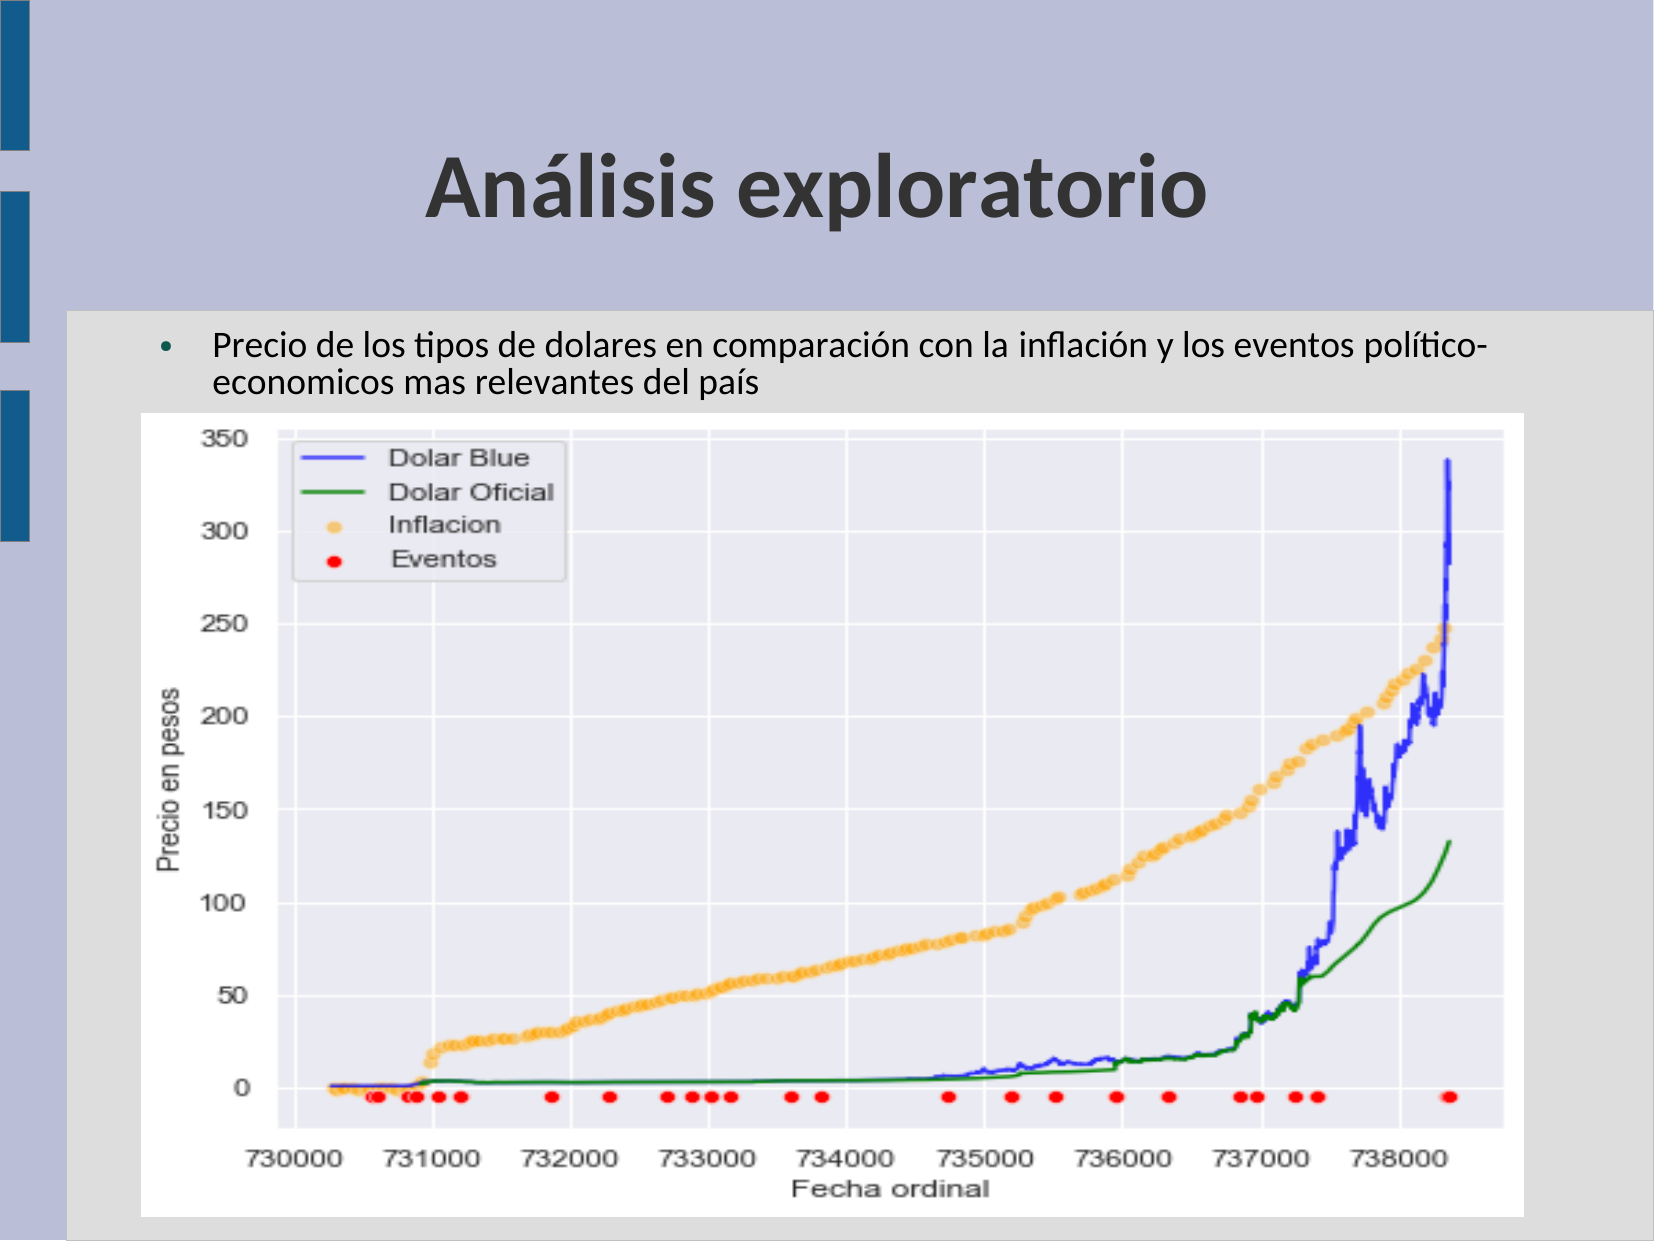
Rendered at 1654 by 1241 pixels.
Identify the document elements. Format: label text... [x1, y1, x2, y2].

title Análisis exploratorio [121, 91, 1534, 299]
picture [141, 413, 1524, 1217]
list Precio de los tipos de dolares en comparación con la inflación y los eventos político-economicos mas relevantes del país [141, 328, 1533, 1111]
